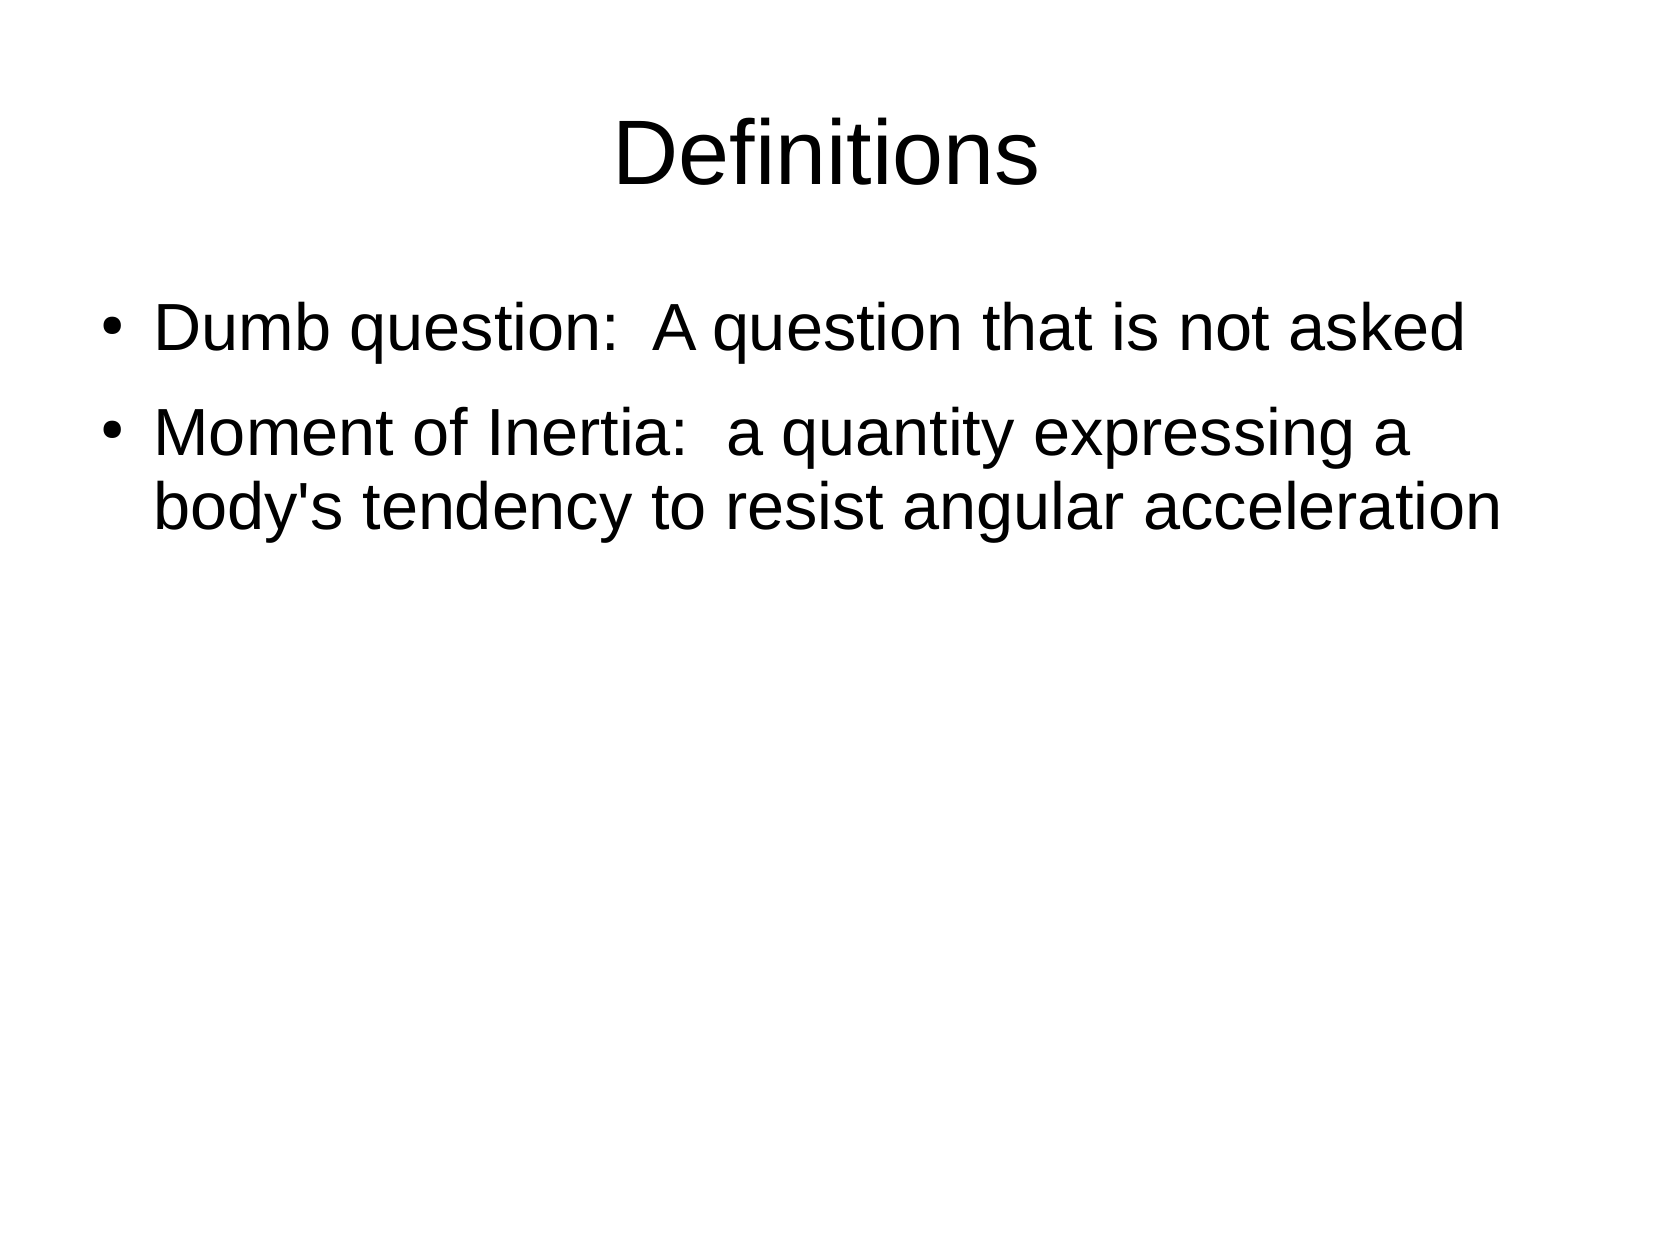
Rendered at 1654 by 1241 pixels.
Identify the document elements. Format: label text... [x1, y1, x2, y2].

title Definitions [82, 49, 1571, 257]
list Dumb question: A question that is not asked Moment of Inertia: a quantity expressing a body's tendency to resist angular acceleration [82, 290, 1571, 1010]
